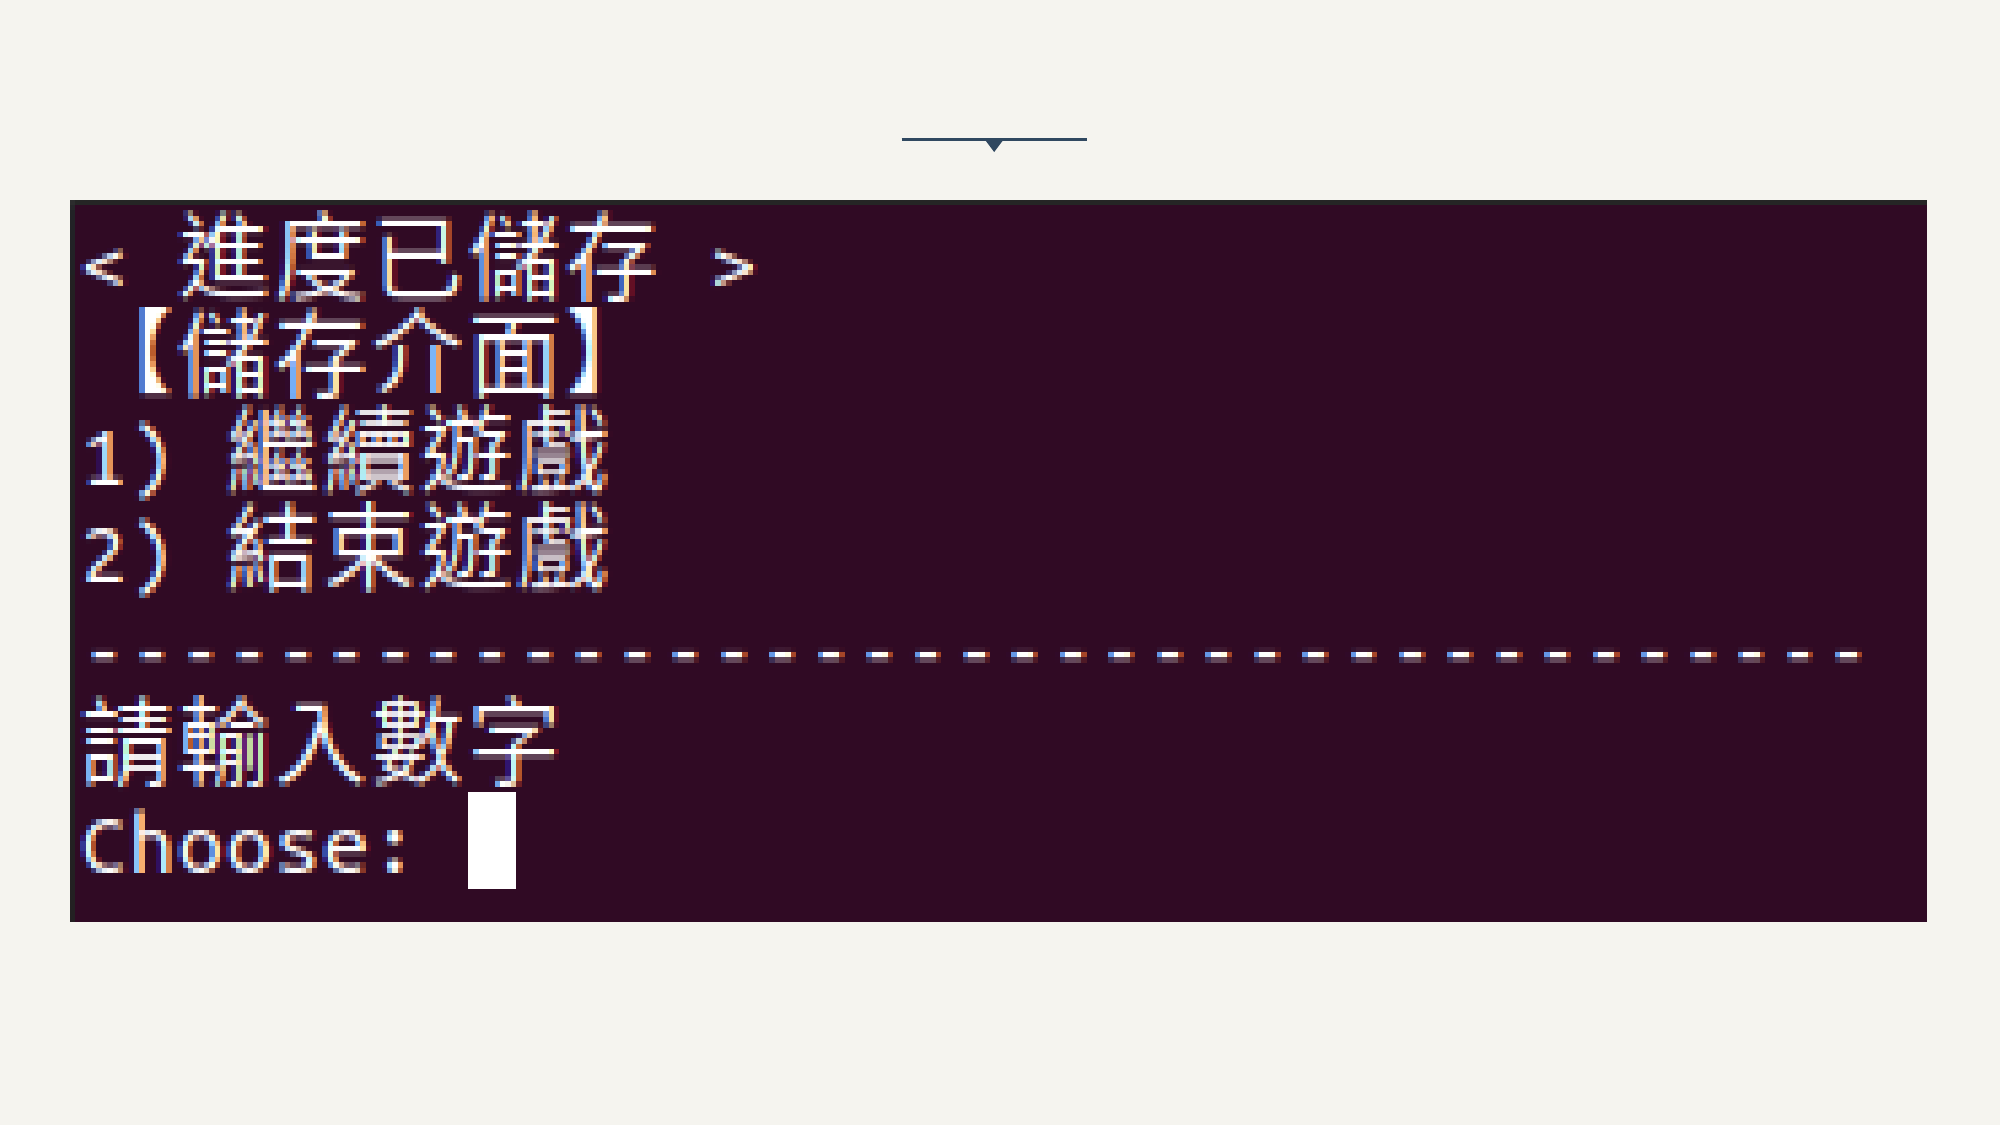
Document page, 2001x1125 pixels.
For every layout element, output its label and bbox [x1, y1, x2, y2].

picture [70, 200, 1927, 922]
